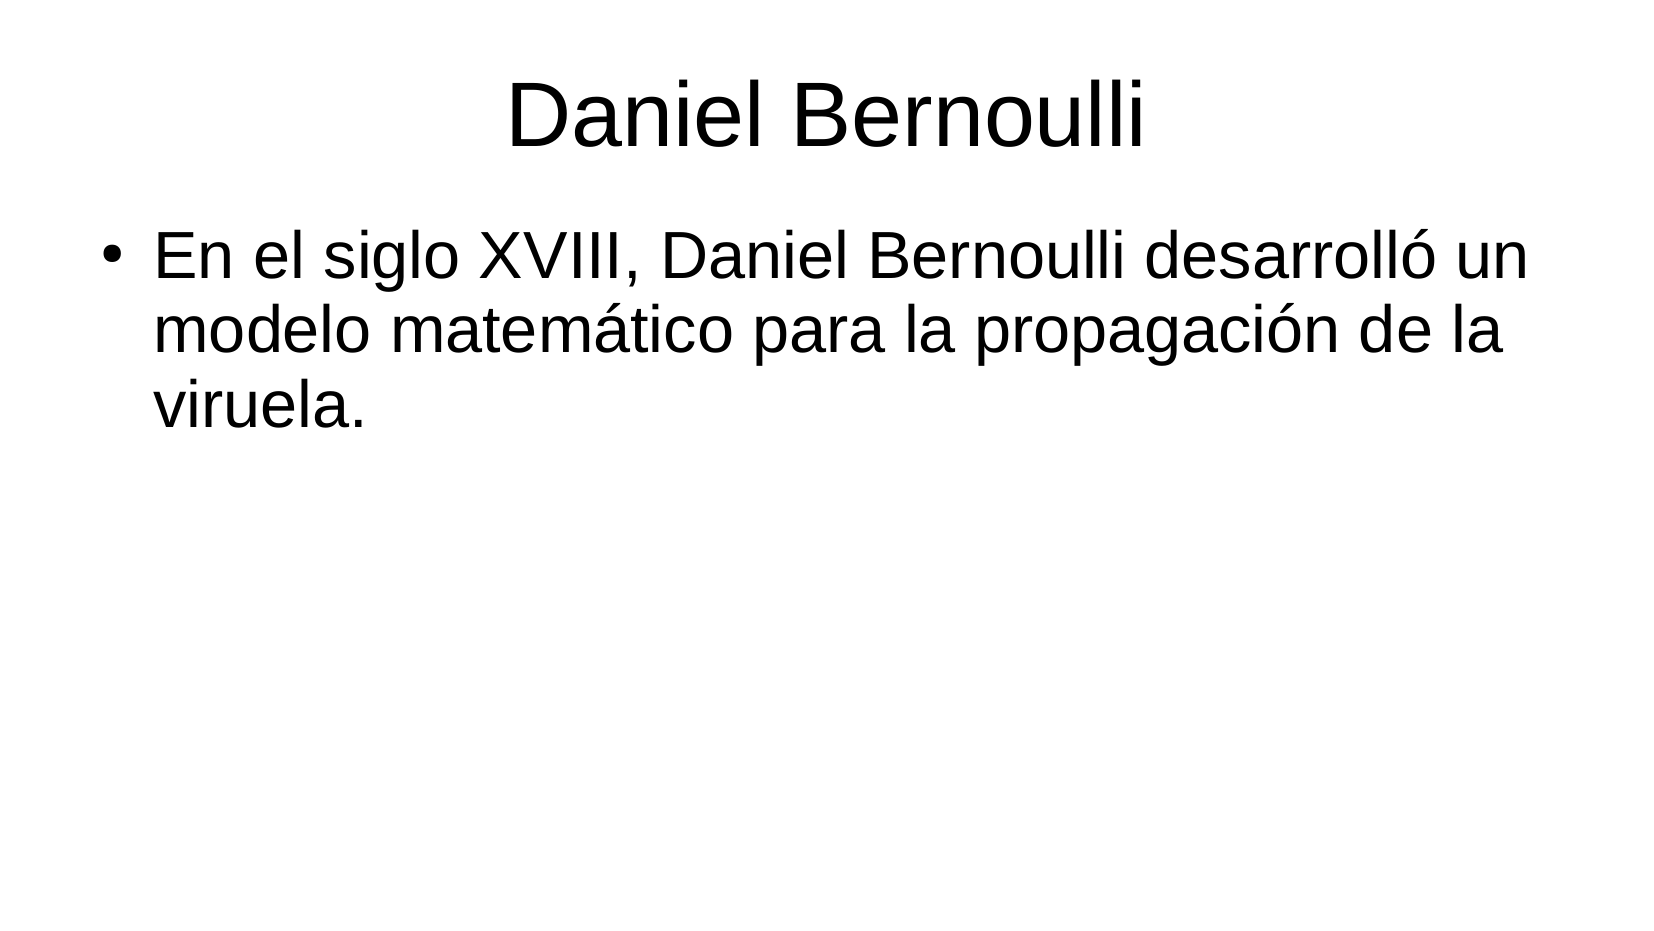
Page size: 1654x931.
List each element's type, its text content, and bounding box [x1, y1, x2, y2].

title Daniel Bernoulli [82, 37, 1571, 193]
list En el siglo XVIII, Daniel Bernoulli desarrolló un modelo matemático para la propagación de la viruela. [82, 217, 1571, 758]
